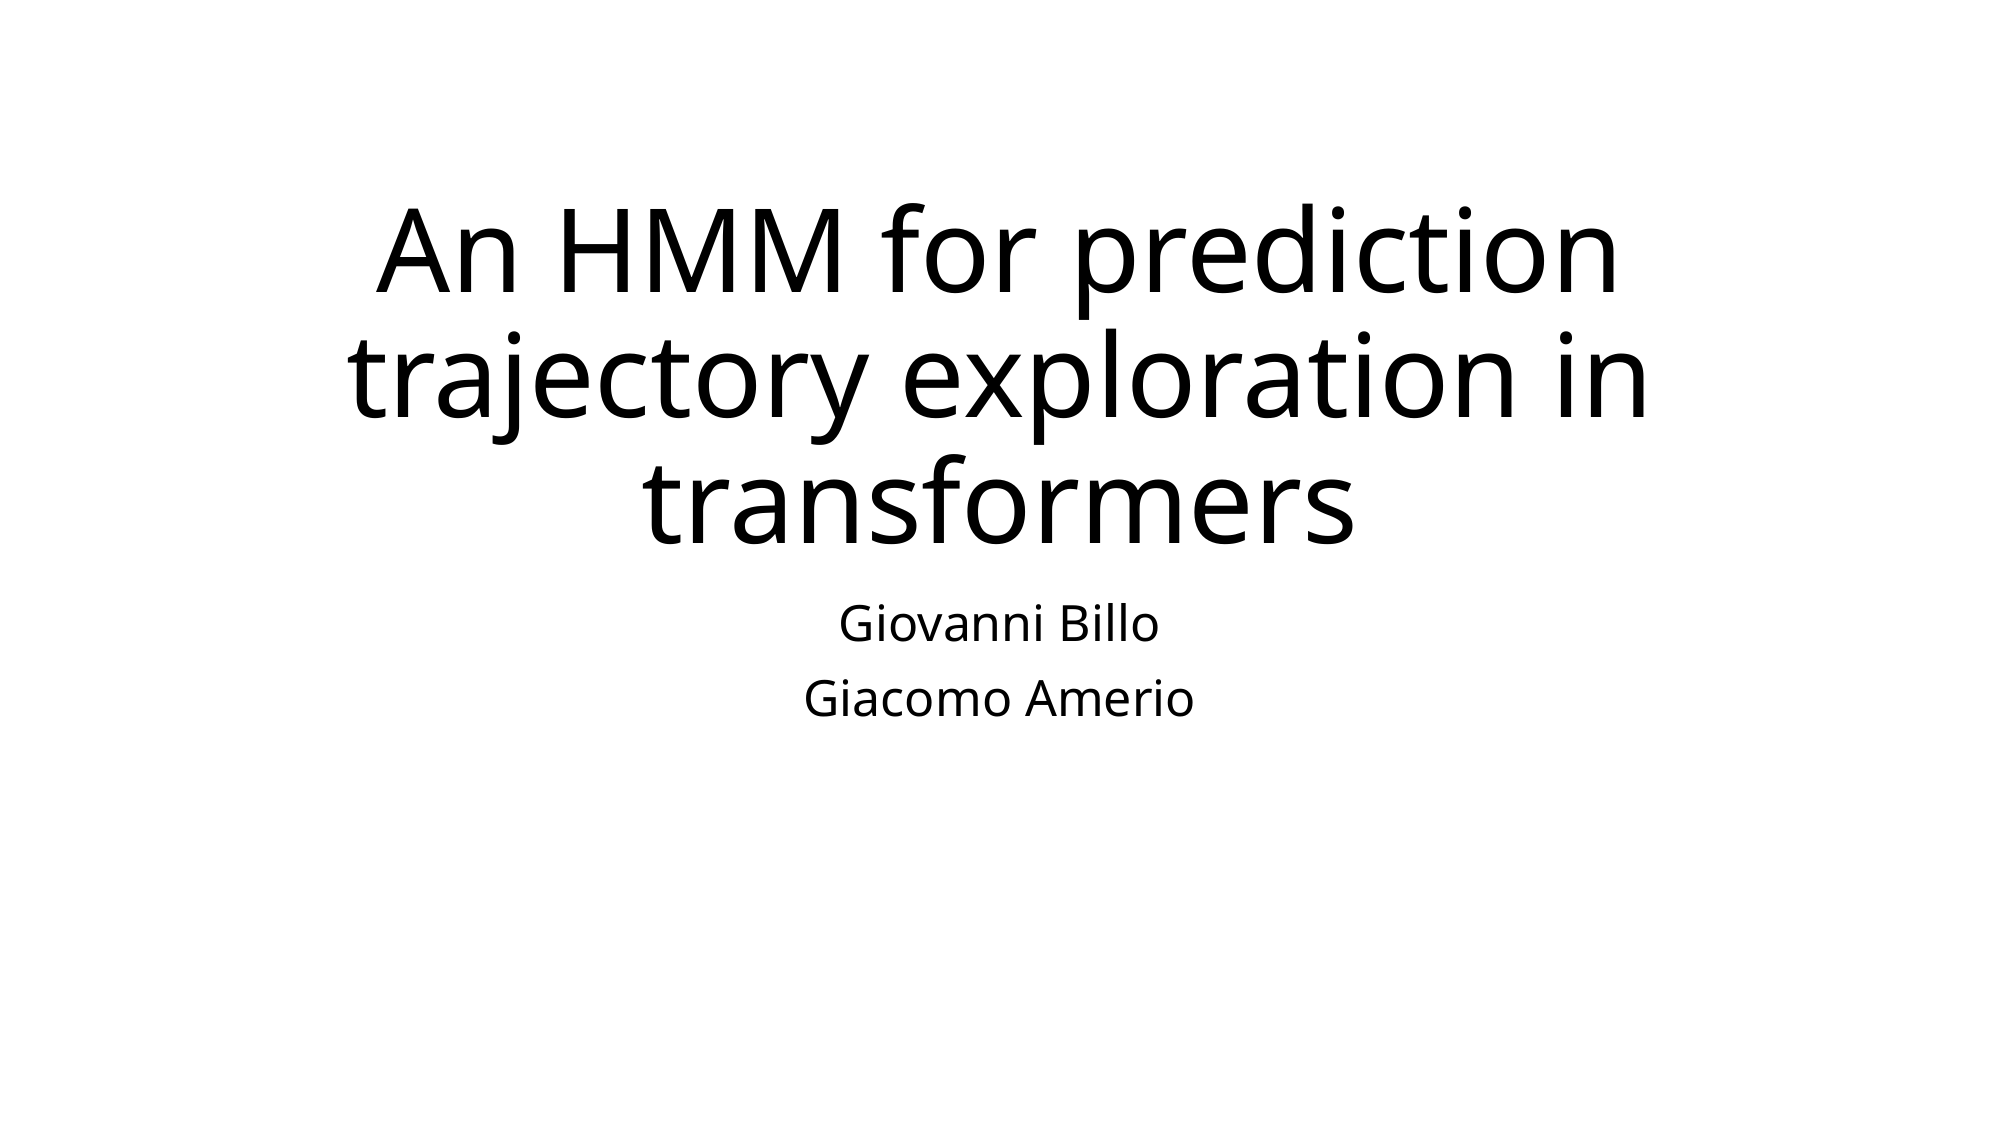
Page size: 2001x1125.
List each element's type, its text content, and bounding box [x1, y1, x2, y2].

title An HMM for prediction trajectory exploration in transformers [249, 184, 1750, 576]
subtitle Giovanni Billo Giacomo Amerio [249, 590, 1750, 863]
